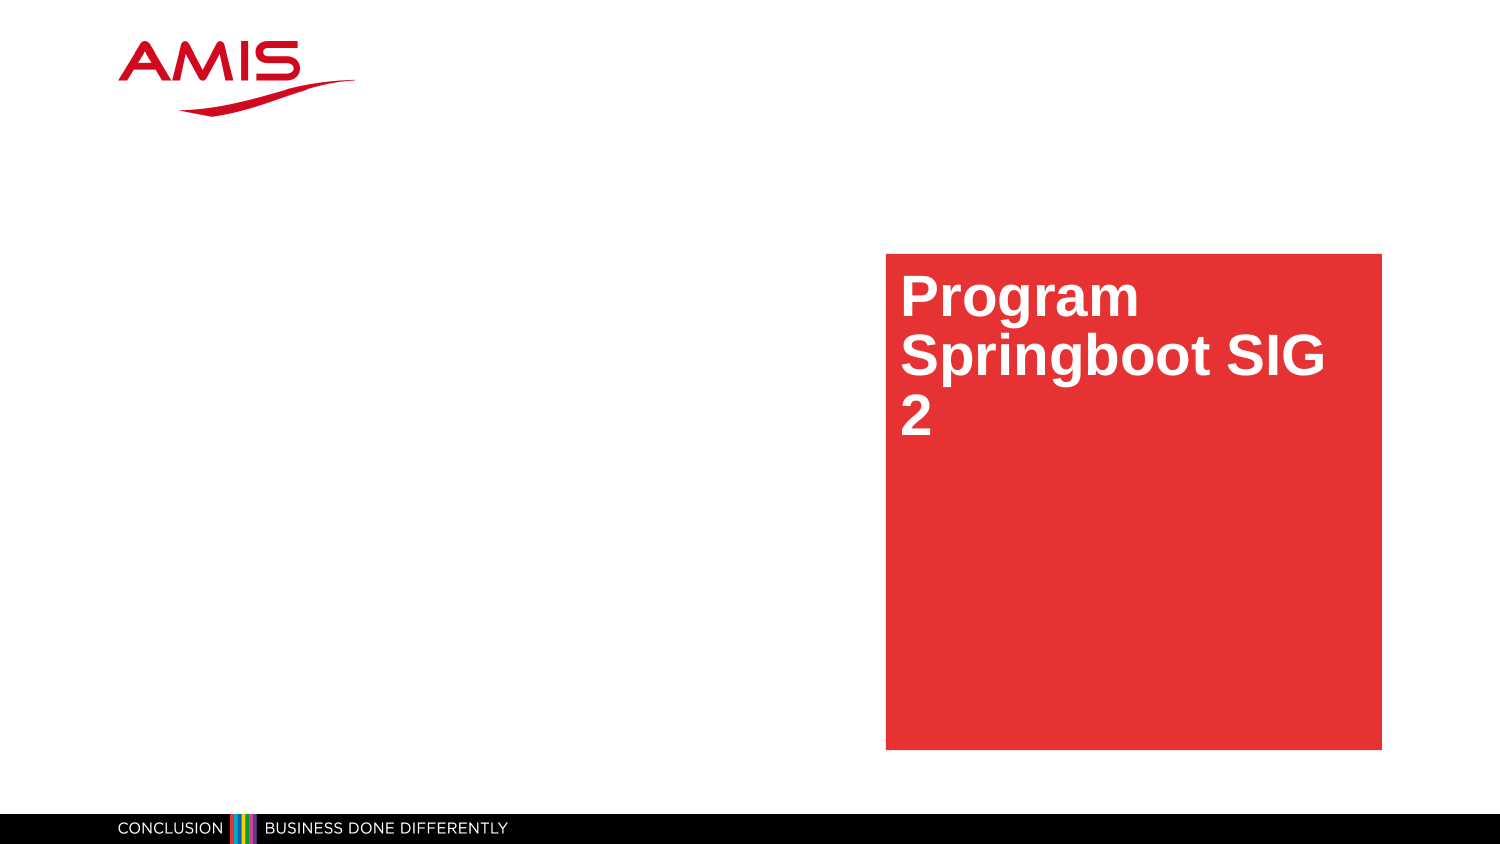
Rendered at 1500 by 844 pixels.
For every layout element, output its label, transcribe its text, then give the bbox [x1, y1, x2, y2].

title Program Springboot SIG 2 [885, 253, 1382, 751]
